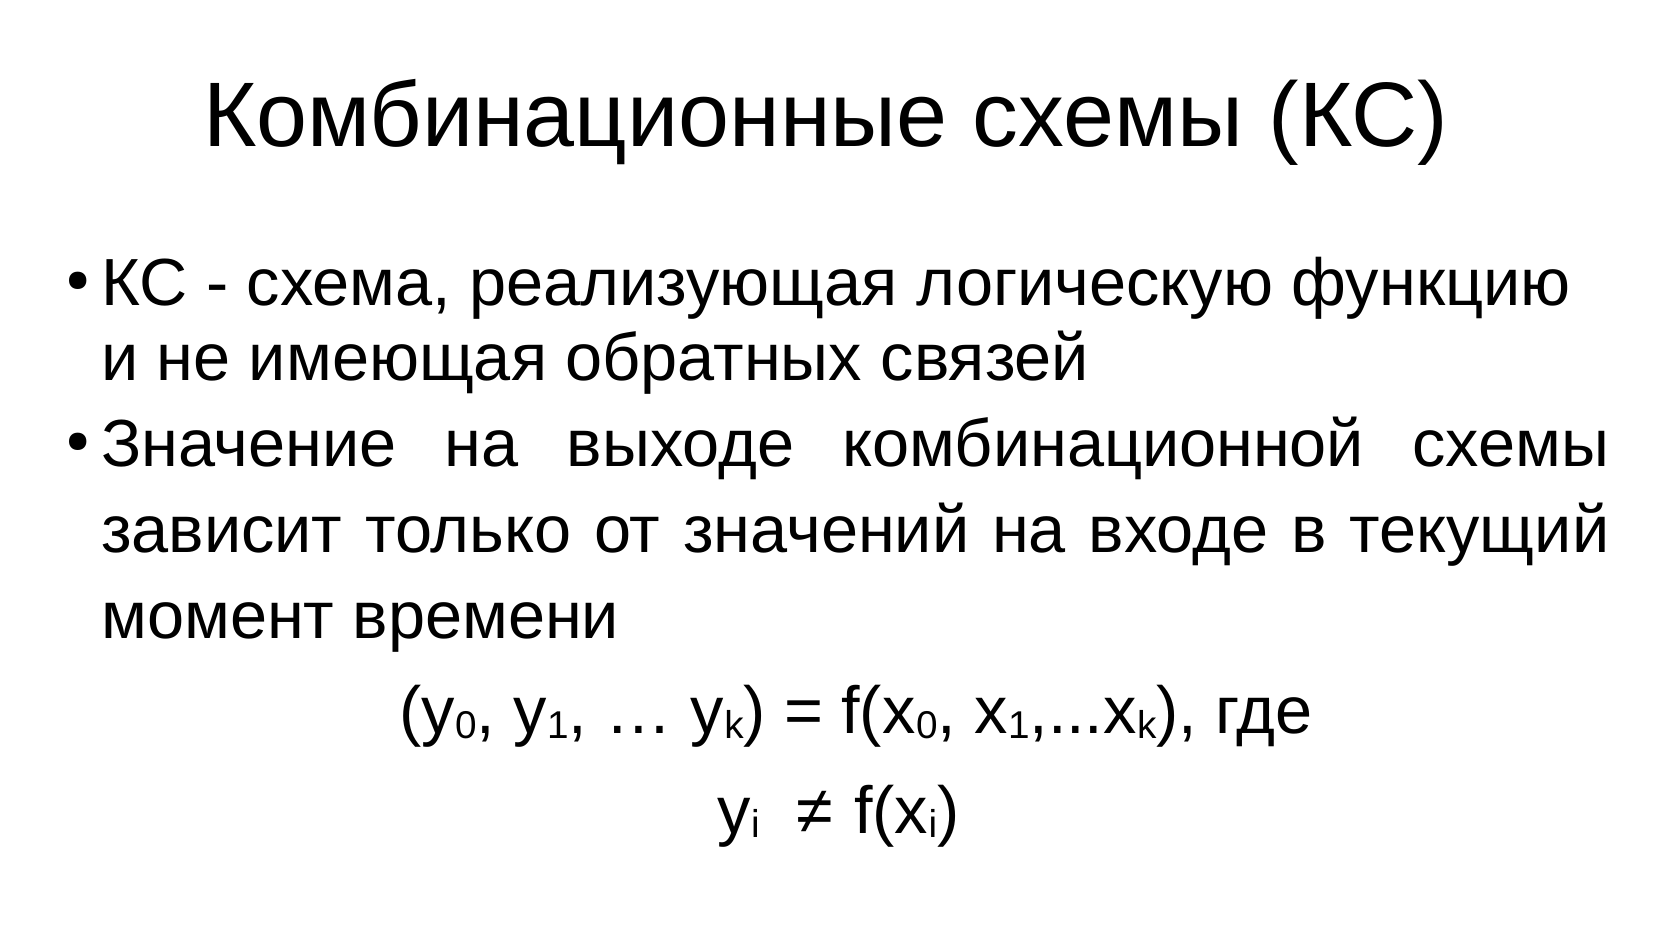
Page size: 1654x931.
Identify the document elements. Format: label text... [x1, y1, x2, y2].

title Комбинационные схемы (КС) [82, 37, 1571, 193]
subtitle КС - схема, реализующая логическую функцию и не имеющая обратных связей Значение на выходе комбинационной схемы зависит только от значений на входе в текущий момент времени (y0, y1, … yk) = f(x0, x1,...xk), где yi ≠ f(xi) [65, 207, 1611, 886]
